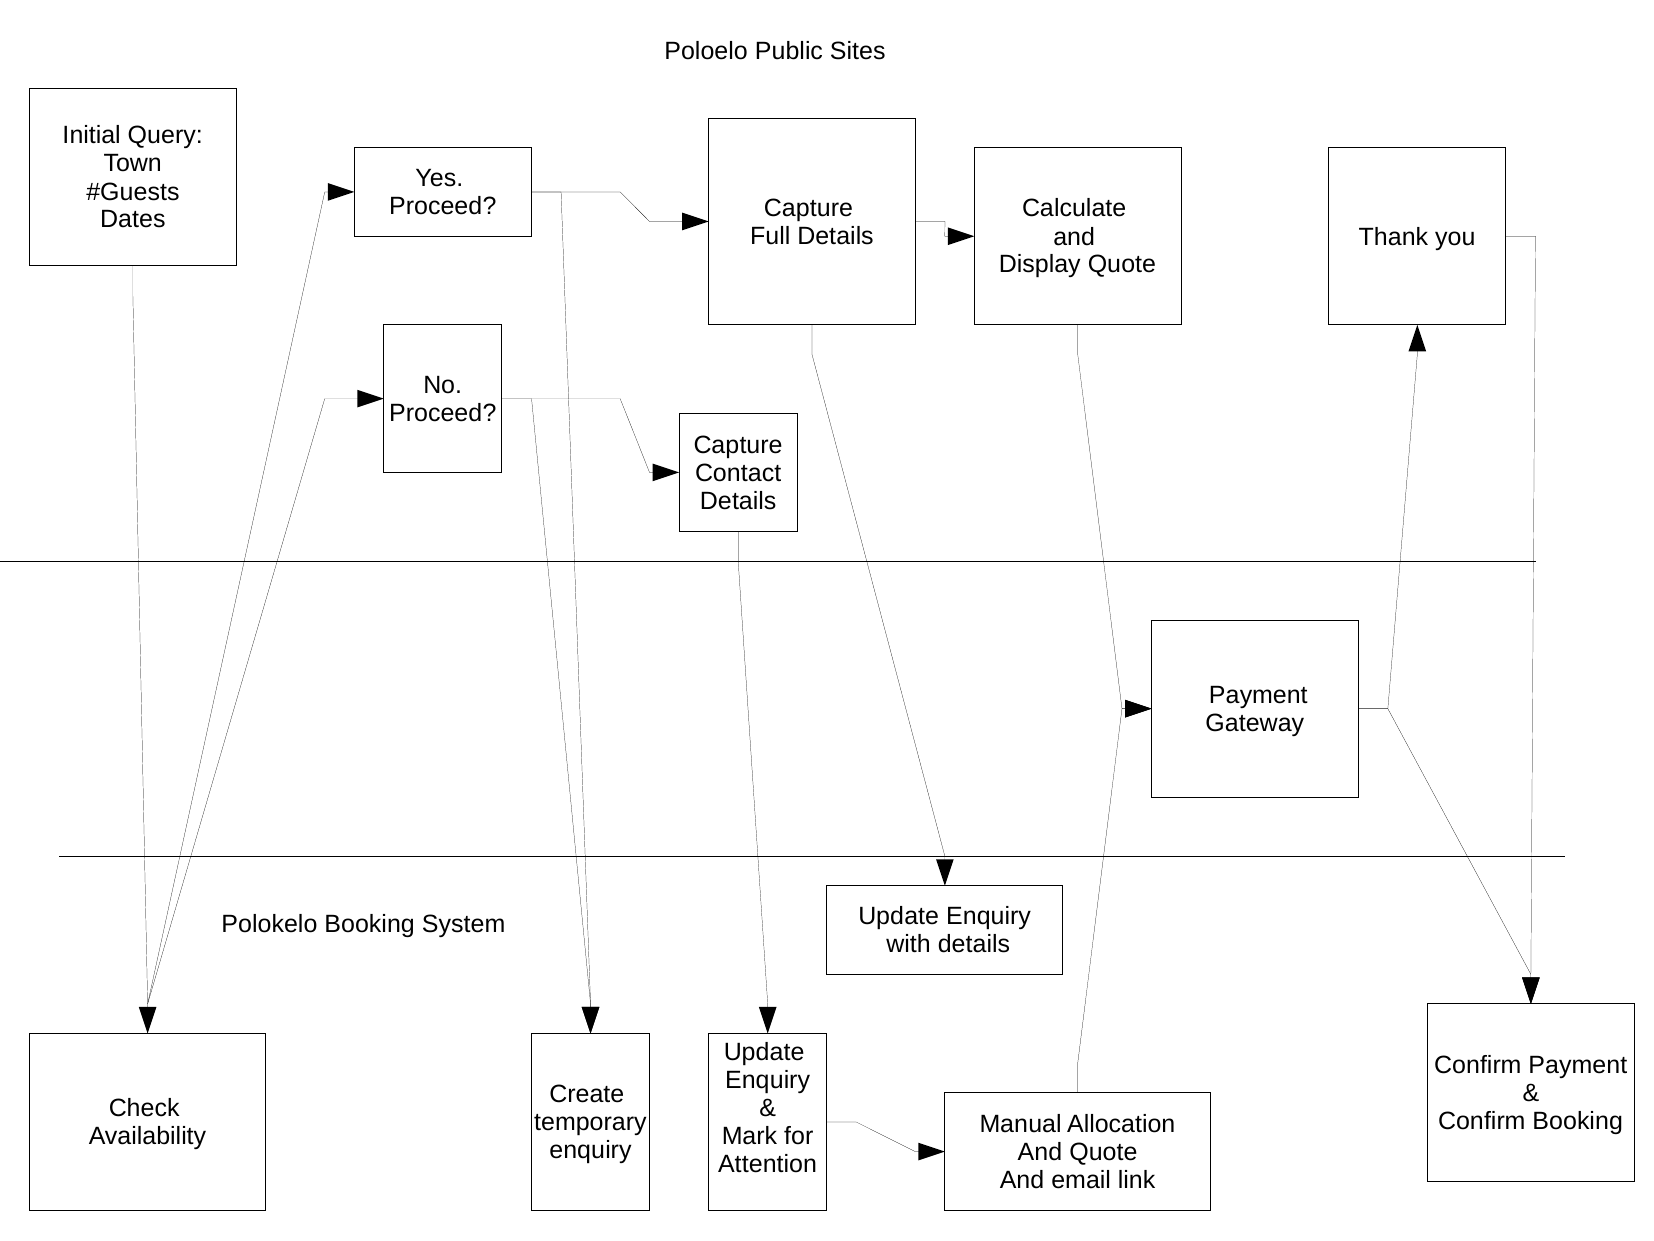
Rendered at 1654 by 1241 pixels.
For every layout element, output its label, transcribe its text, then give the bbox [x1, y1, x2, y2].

text_box Capture Contact Details [679, 413, 798, 532]
text_box Capture Full Details [708, 118, 916, 325]
text_box Update Enquiry with details [826, 885, 1063, 975]
text_box Check Availability [29, 1033, 266, 1211]
text_box Polokelo Booking System [206, 902, 521, 945]
text_box Manual Allocation And Quote And email link [944, 1092, 1211, 1211]
text_box Yes. Proceed? [354, 147, 532, 237]
text_box Poloelo Public Sites [649, 29, 902, 73]
text_box Thank you [1328, 147, 1506, 325]
text_box Initial Query: Town #Guests Dates [29, 88, 237, 266]
text_box Calculate and Display Quote [974, 147, 1182, 325]
text_box Payment Gateway [1151, 620, 1359, 798]
text_box Update Enquiry & Mark for Attention [708, 1033, 827, 1211]
text_box Create temporary enquiry [531, 1033, 650, 1211]
text_box No. Proceed? [383, 324, 502, 473]
text_box Confirm Payment & Confirm Booking [1427, 1003, 1635, 1182]
